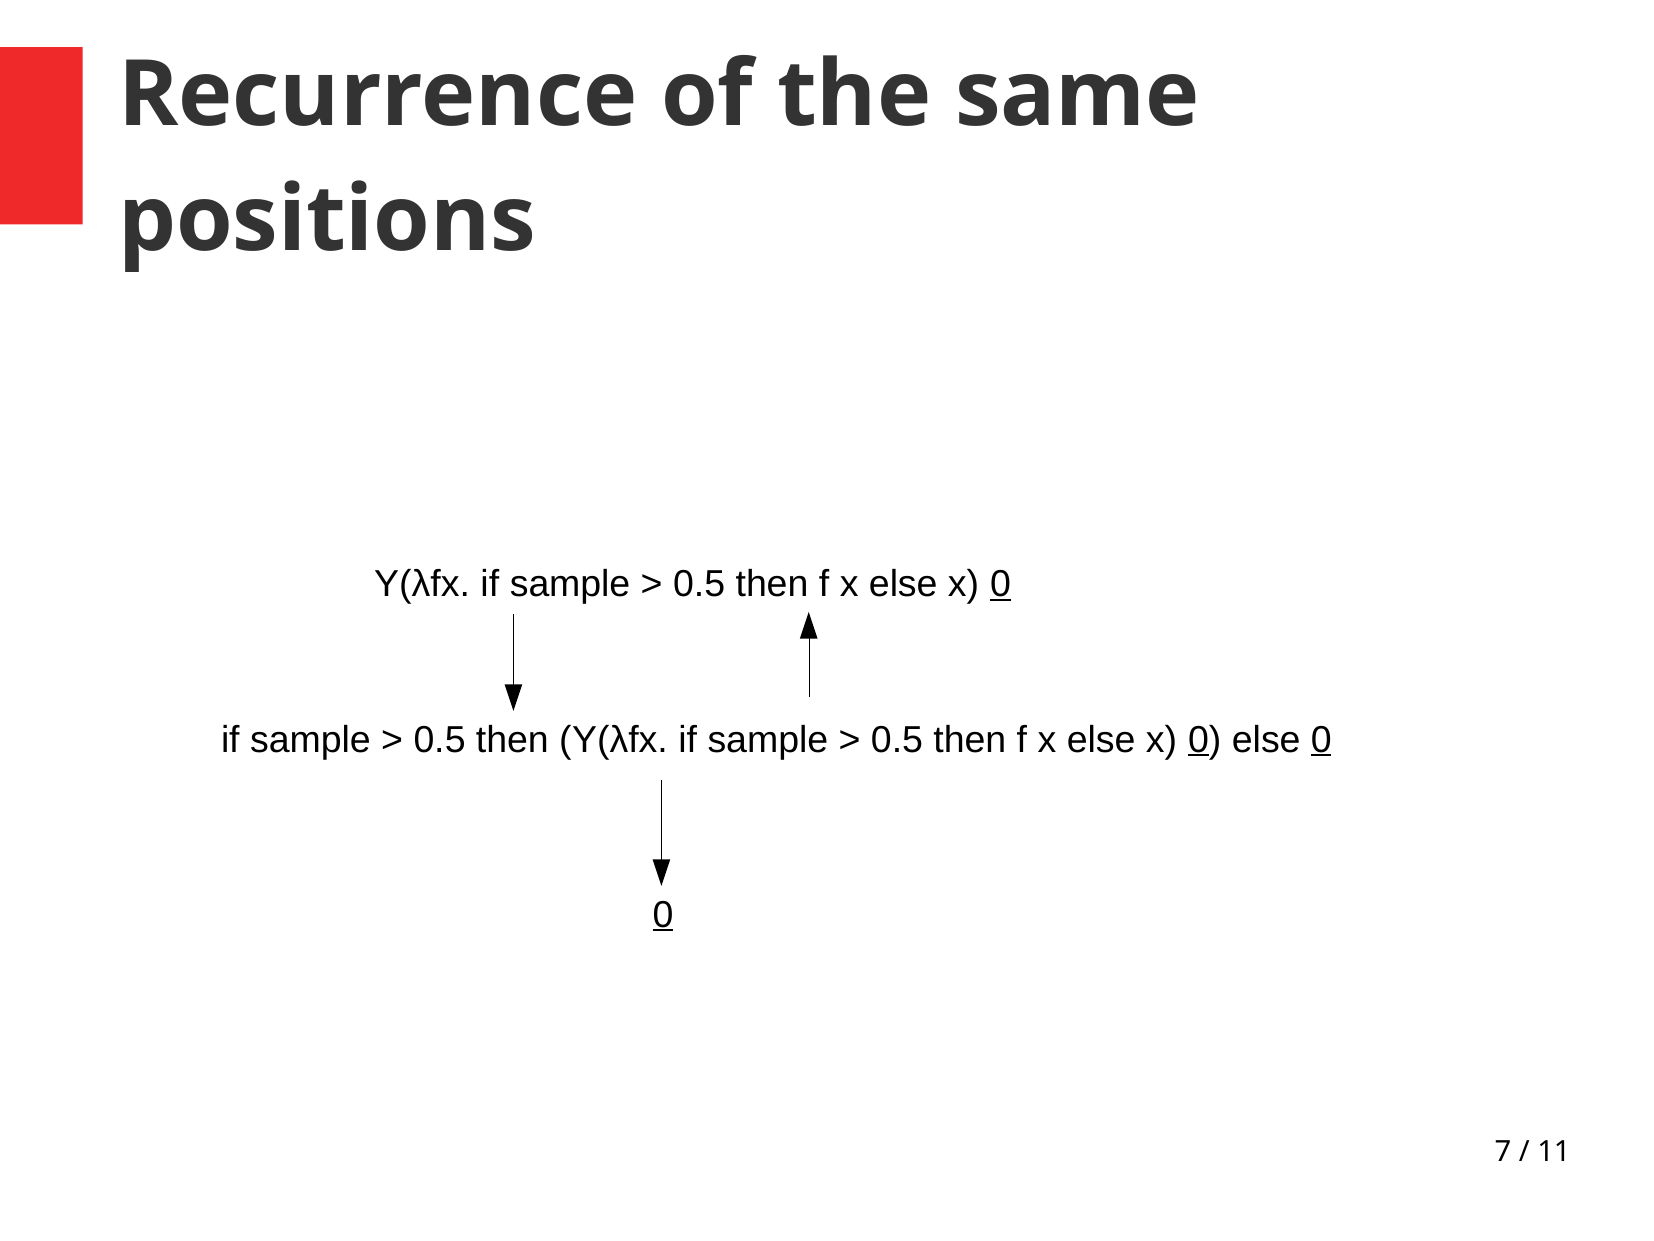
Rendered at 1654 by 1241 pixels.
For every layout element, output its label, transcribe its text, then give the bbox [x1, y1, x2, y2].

title Recurrence of the same positions [118, 45, 1571, 260]
text_box if sample > 0.5 then (Y(λfx. if sample > 0.5 then f x else x) 0) else 0 [206, 710, 1347, 768]
text_box Y(λfx. if sample > 0.5 then f x else x) 0 [359, 555, 1026, 612]
text_box 0 [637, 885, 689, 943]
